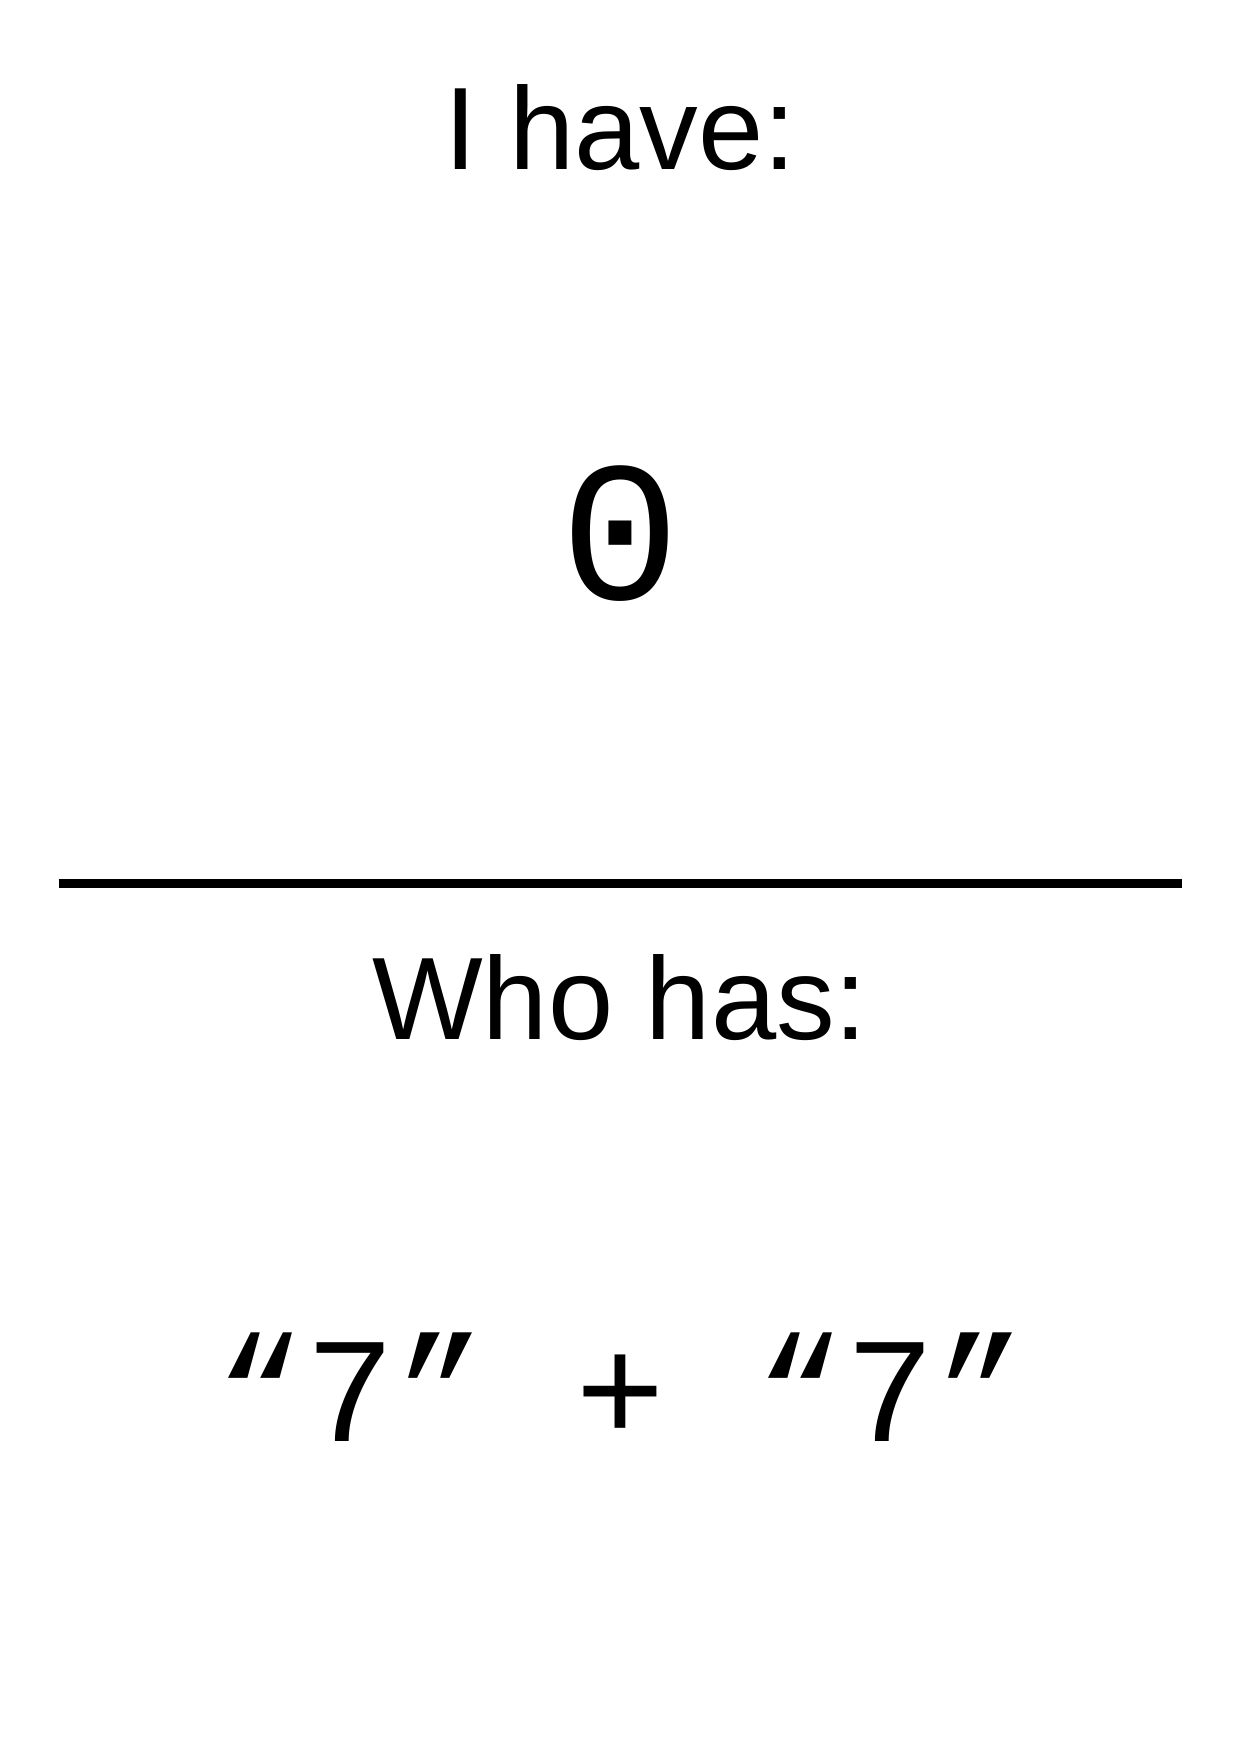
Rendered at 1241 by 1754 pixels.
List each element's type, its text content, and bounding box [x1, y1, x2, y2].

text_box Who has: [58, 919, 1182, 1079]
text_box “7” + “7” [58, 1123, 1182, 1679]
text_box 0 [58, 268, 1182, 824]
subtitle I have: [58, 49, 1182, 209]
